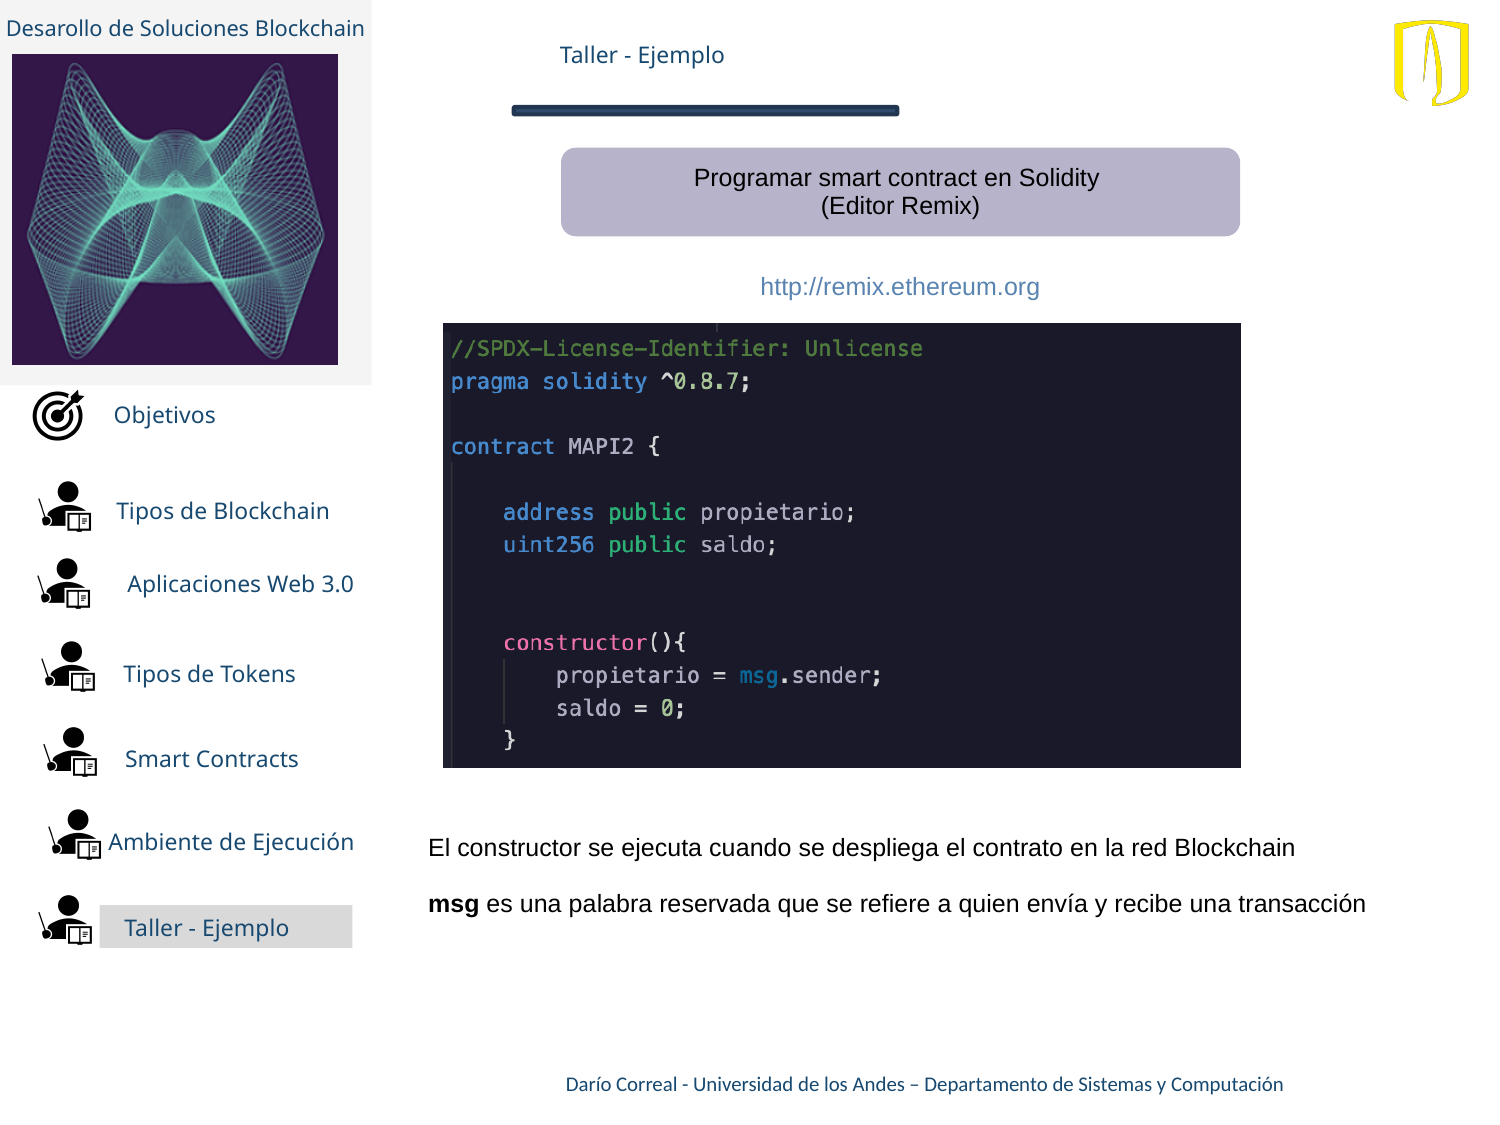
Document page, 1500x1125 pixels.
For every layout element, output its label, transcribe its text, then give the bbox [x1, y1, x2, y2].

picture [47, 800, 109, 863]
text_box Ambiente de Ejecución [63, 820, 370, 863]
text_box [513, 107, 898, 115]
text_box Objetivos [98, 393, 231, 437]
picture [443, 323, 1241, 768]
text_box [100, 905, 109, 948]
picture [42, 718, 105, 780]
text_box Tipos de Tokens [108, 652, 312, 695]
text_box Taller - Ejemplo [109, 905, 305, 949]
text_box El constructor se ejecuta cuando se despliega el contrato en la red Blockchain msg es una palabra reservada que se refiere a quien envía y recibe una transacción [413, 826, 1384, 940]
text_box Taller - Ejemplo [544, 32, 740, 76]
text_box [305, 905, 353, 948]
picture [37, 886, 100, 948]
picture [40, 632, 103, 695]
text_box Aplicaciones Web 3.0 [112, 562, 370, 605]
picture [36, 549, 98, 612]
picture [12, 54, 338, 365]
picture [37, 472, 99, 535]
picture [27, 384, 90, 446]
text_box Tipos de Blockchain [101, 489, 346, 532]
text_box Darío Correal - Universidad de los Andes – Departamento de Sistemas y Computación [551, 1062, 1300, 1103]
picture [1387, 19, 1476, 107]
text_box Programar smart contract en Solidity (Editor Remix) [561, 147, 1241, 237]
text_box Smart Contracts [110, 737, 314, 781]
text_box http://remix.ethereum.org [708, 265, 1093, 323]
